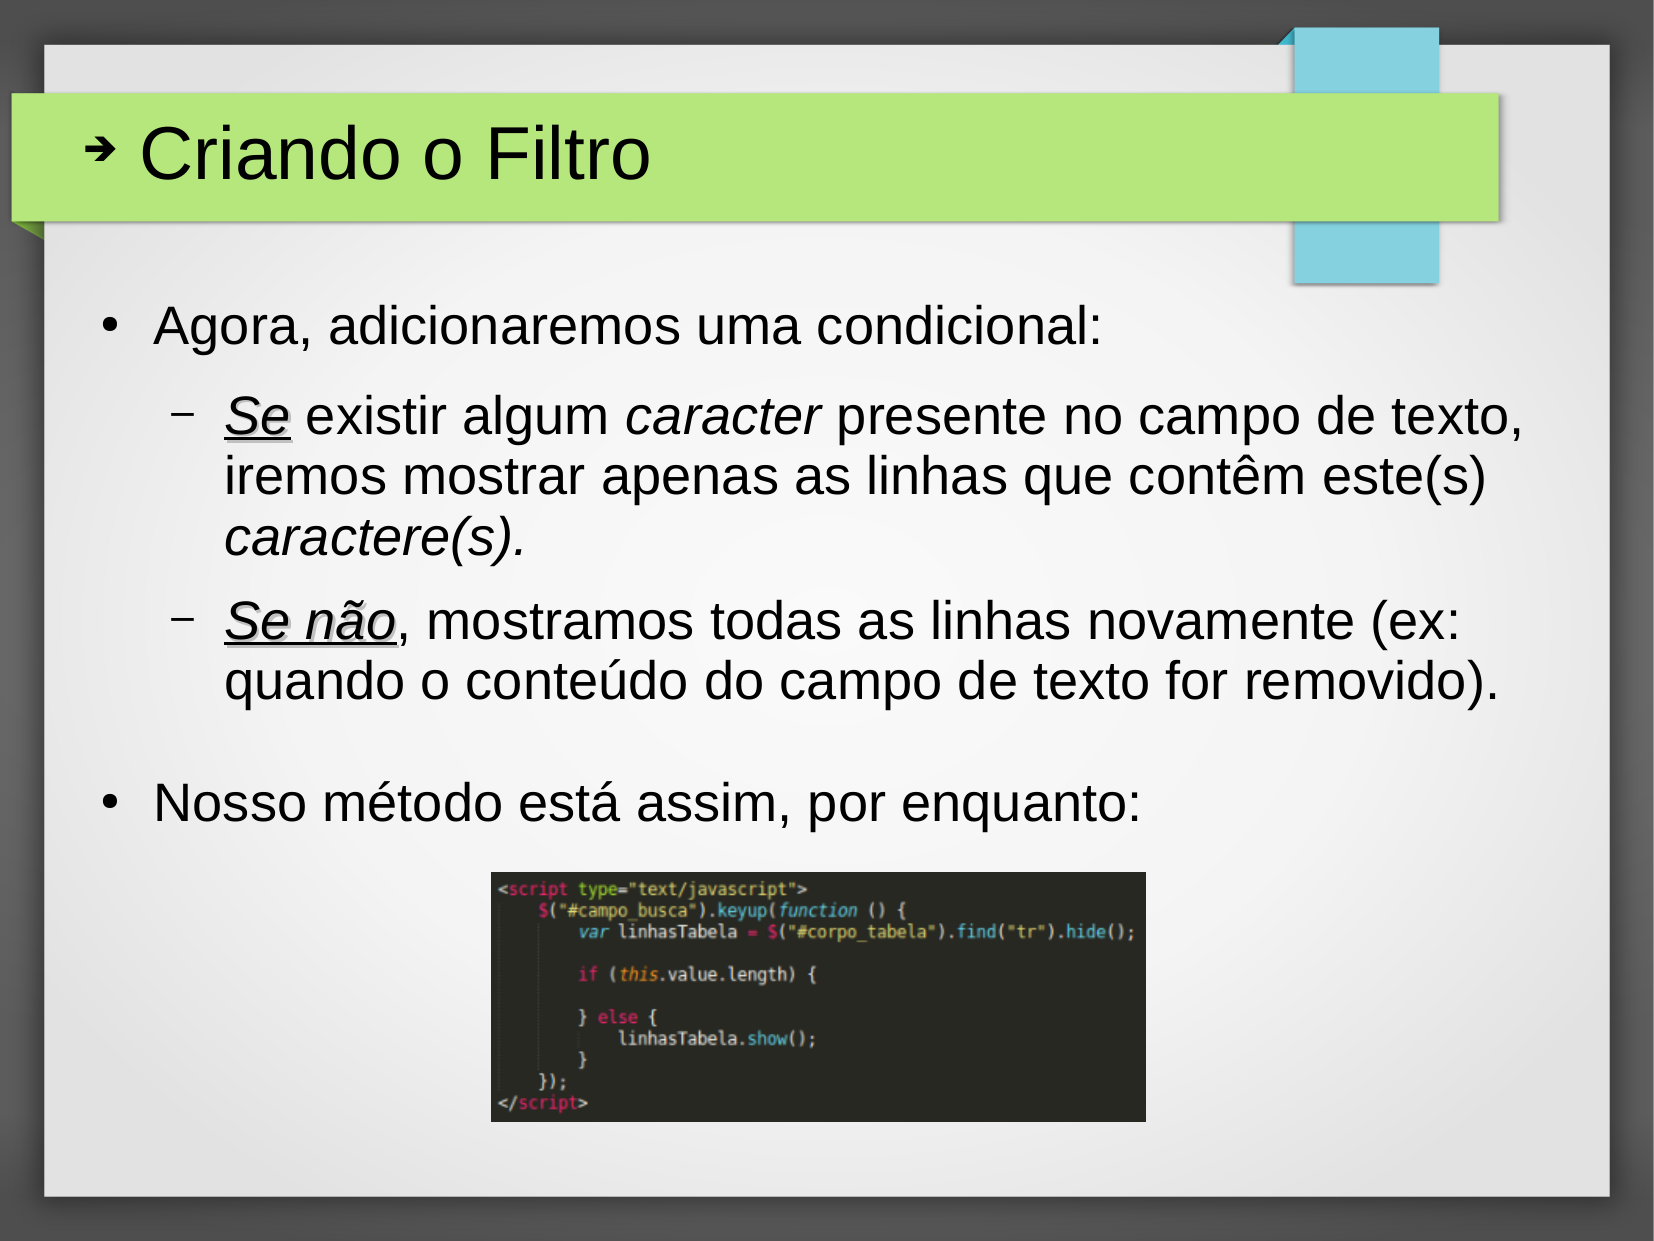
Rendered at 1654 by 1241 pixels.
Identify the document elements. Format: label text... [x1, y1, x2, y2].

title Criando o Filtro [82, 94, 1264, 213]
picture [0, 0, 1654, 1241]
text_box [659, 565, 1002, 678]
list Agora, adicionaremos uma condicional: Se existir algum caracter presente no campo de texto, iremos mostrar apenas as linhas que contêm este(s) caractere(s). Se não, mostramos todas as linhas novamente (ex: quando o conteúdo do campo de texto for removido). Nosso método está assim, por enquanto: [82, 295, 1571, 1063]
